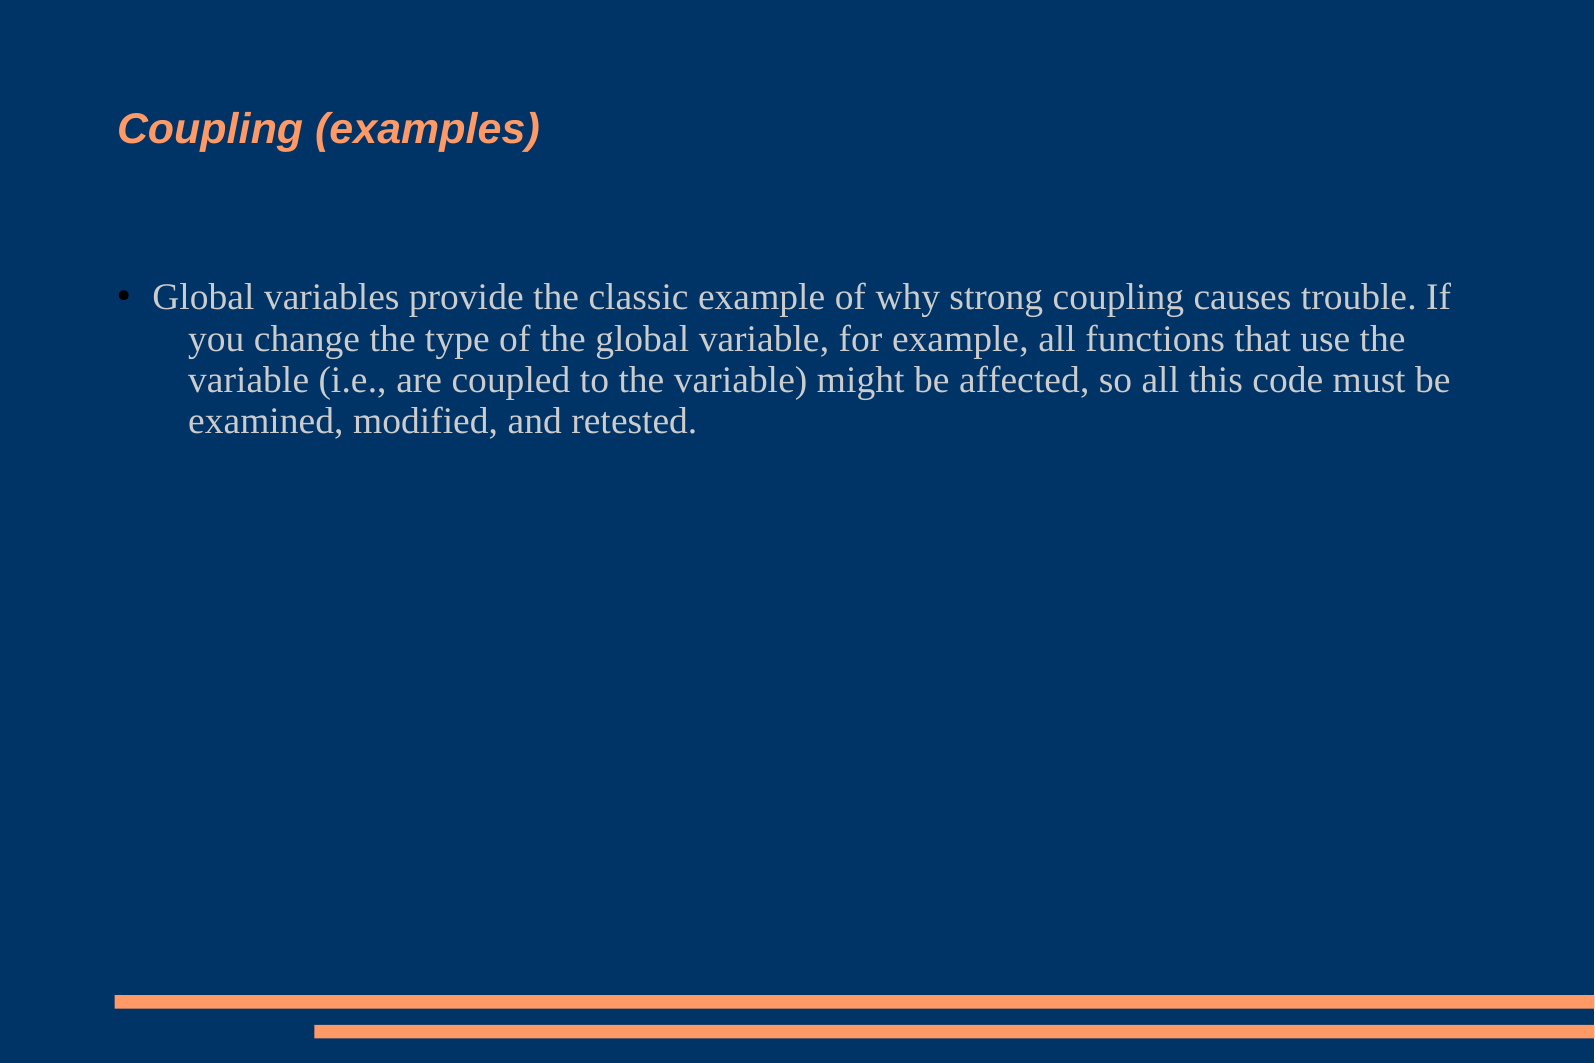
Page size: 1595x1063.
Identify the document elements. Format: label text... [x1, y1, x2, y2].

subtitle Global variables provide the classic example of why strong coupling causes trouble. If you change the type of the global variable, for example, all functions that use the variable (i.e., are coupled to the variable) might be affected, so all this code must be examined, modified, and retested. [117, 276, 1505, 971]
title Coupling (examples) [117, 39, 1479, 218]
